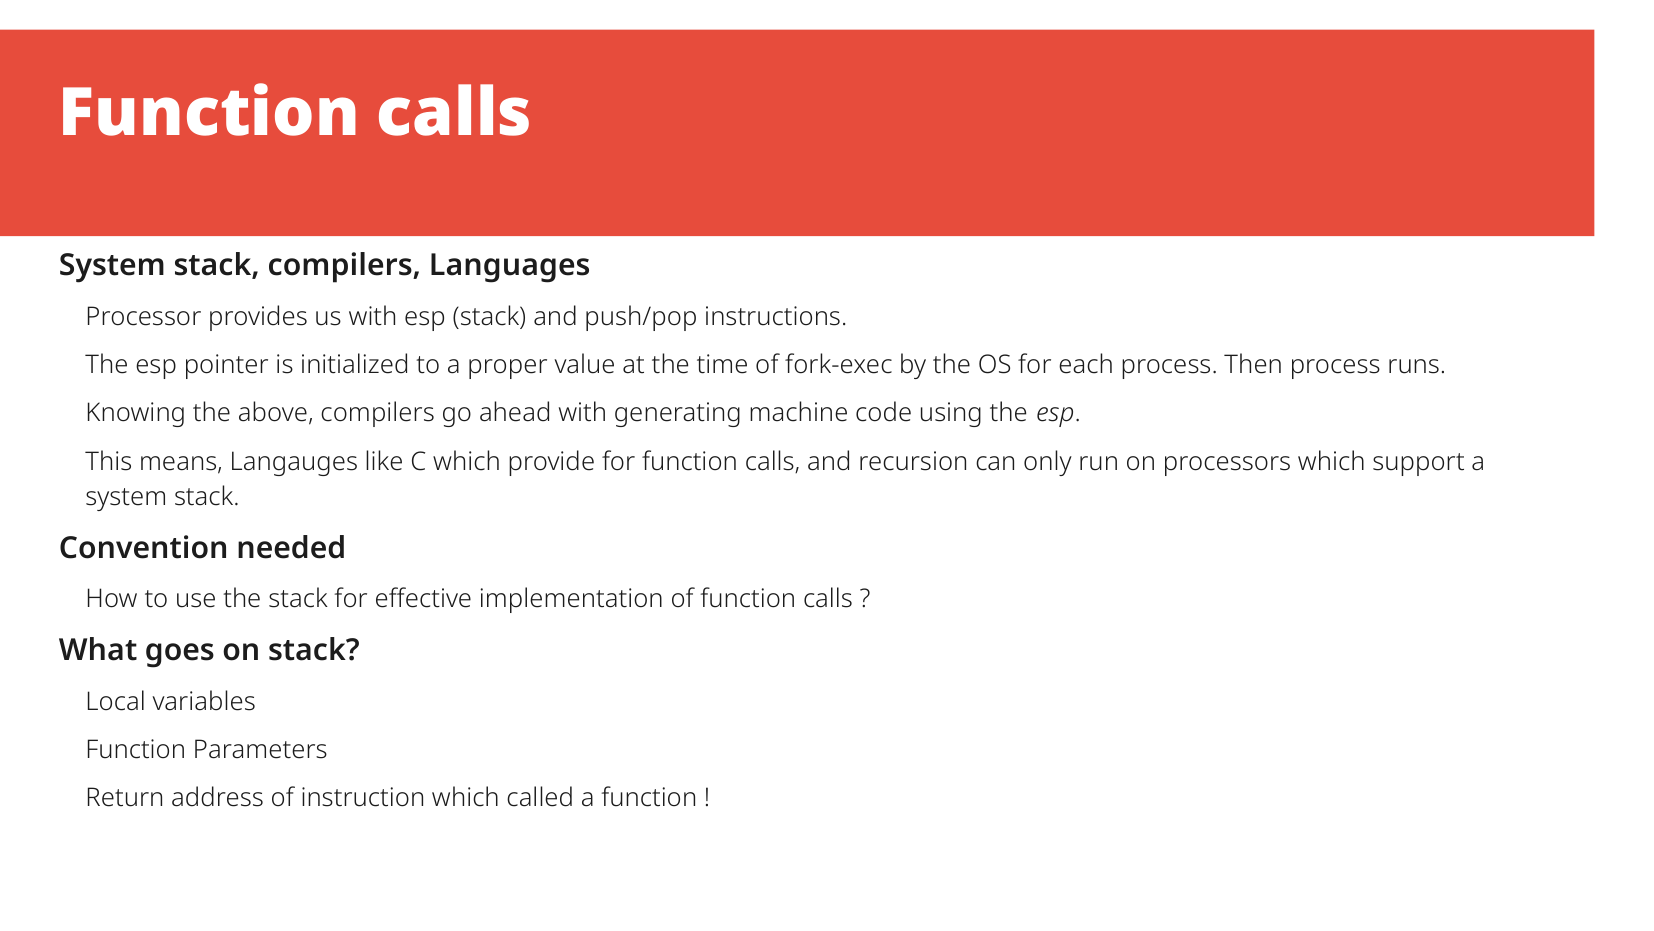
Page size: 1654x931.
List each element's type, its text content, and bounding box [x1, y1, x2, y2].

title Function calls [59, 44, 1595, 156]
list System stack, compilers, Languages Processor provides us with esp (stack) and push/pop instructions. The esp pointer is initialized to a proper value at the time of fork-exec by the OS for each process. Then process runs. Knowing the above, compilers go ahead with generating machine code using the esp. This means, Langauges like C which provide for function calls, and recursion can only run on processors which support a system stack. Convention needed How to use the stack for effective implementation of function calls ? What goes on stack? Local variables Function Parameters Return address of instruction which called a function ! [59, 243, 1565, 820]
